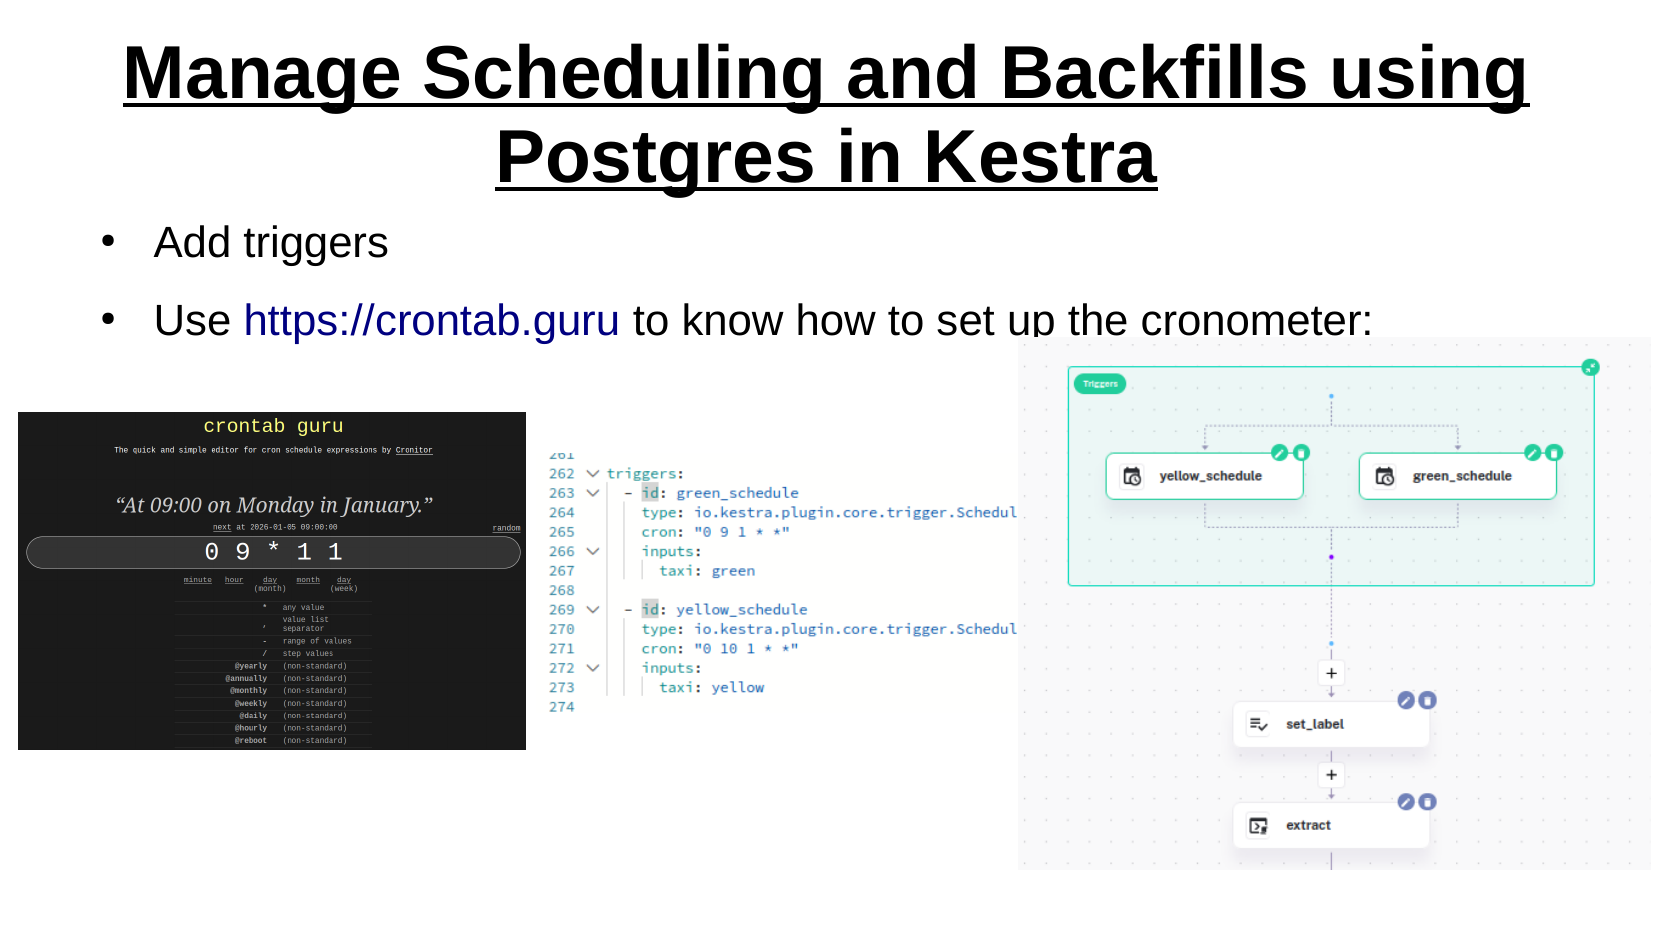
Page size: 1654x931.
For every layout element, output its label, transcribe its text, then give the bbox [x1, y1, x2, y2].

picture [18, 412, 526, 751]
picture [536, 337, 1651, 870]
list Add triggers Use https://crontab.guru to know how to set up the cronometer: [82, 217, 1613, 376]
title Manage Scheduling and Backfills using Postgres in Kestra [82, 30, 1571, 199]
